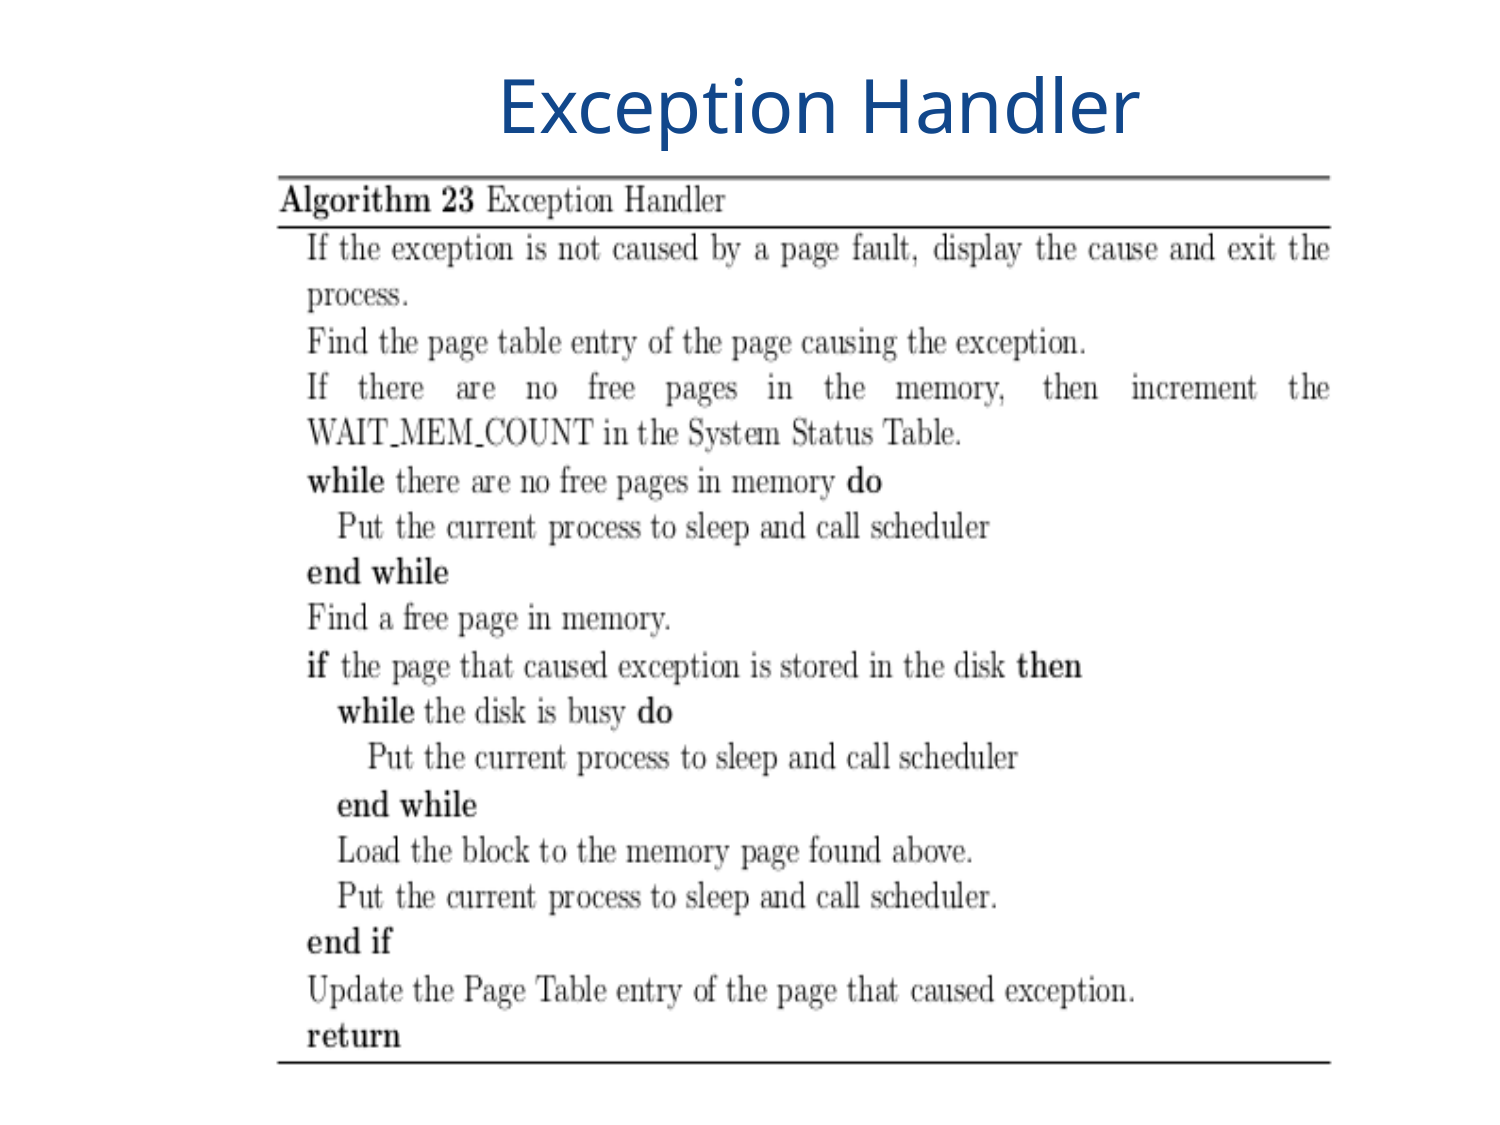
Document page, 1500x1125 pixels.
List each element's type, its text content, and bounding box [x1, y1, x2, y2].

picture [262, 162, 1364, 1091]
title Exception Handler [212, 37, 1428, 163]
